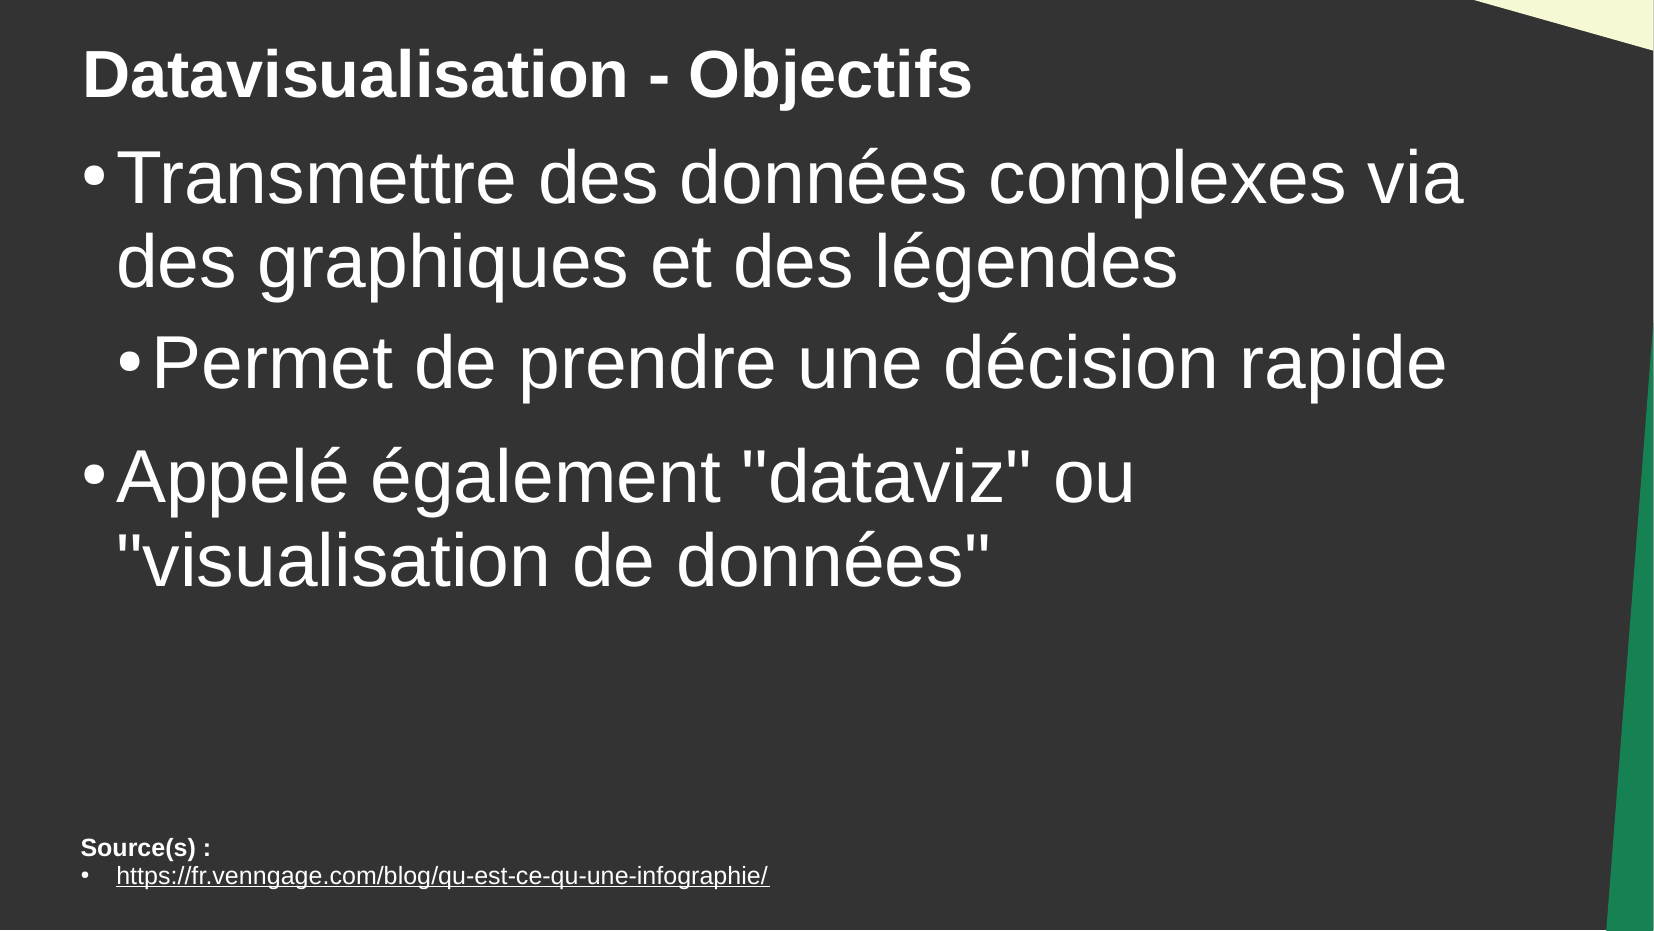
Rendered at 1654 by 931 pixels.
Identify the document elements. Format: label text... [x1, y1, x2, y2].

text_box [1473, 0, 1654, 51]
text_box Source(s) : https://fr.venngage.com/blog/qu-est-ce-qu-une-infographie/ [65, 826, 1483, 926]
text_box [1606, 313, 1654, 931]
list Transmettre des données complexes via des graphiques et des légendes Permet de prendre une décision rapide Appelé également "dataviz" ou "visualisation de données" [80, 135, 1560, 762]
title Datavisualisation - Objectifs [82, 37, 1571, 122]
